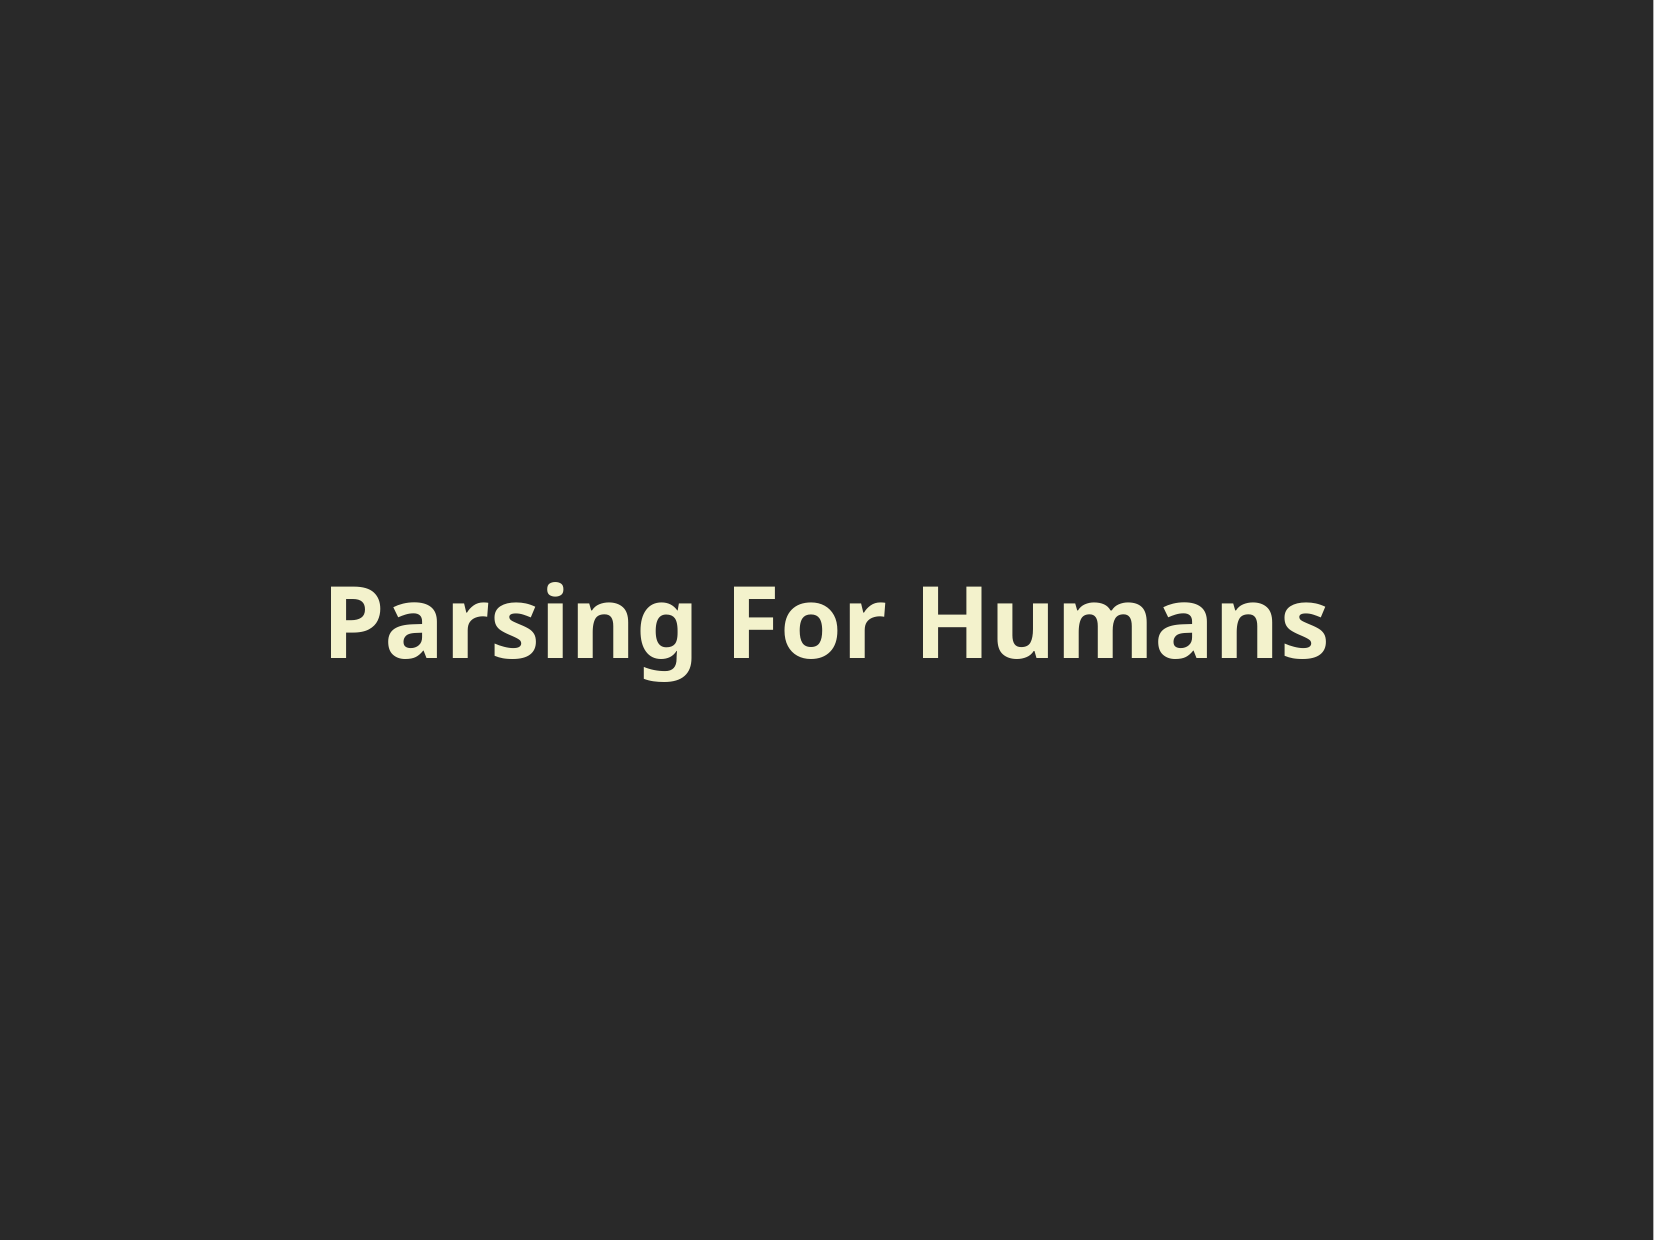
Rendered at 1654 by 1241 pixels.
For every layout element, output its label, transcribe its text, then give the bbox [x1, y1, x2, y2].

subtitle Parsing For Humans [82, 140, 1571, 1101]
